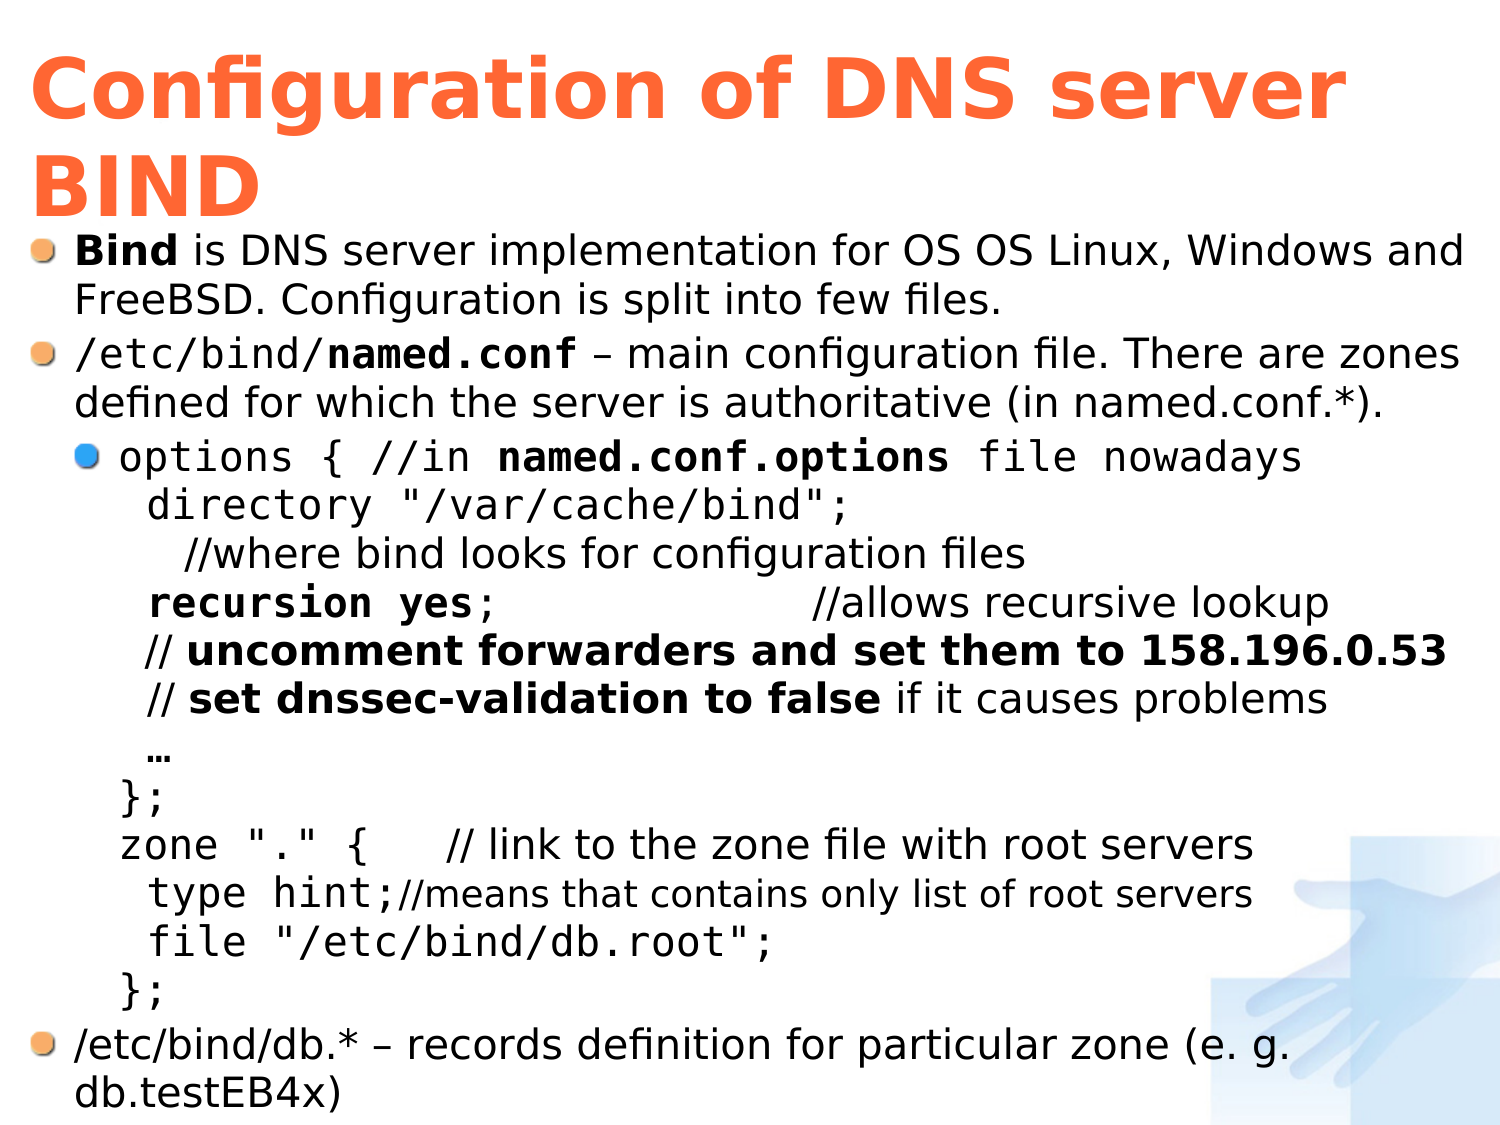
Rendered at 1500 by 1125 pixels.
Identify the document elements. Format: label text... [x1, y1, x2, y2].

title Configuration of DNS server BIND [29, 21, 1477, 227]
picture [0, 0, 1500, 1125]
list Bind is DNS server implementation for OS OS Linux, Windows and FreeBSD. Configuration is split into few files. /etc/bind/named.conf – main configuration file. There are zones defined for which the server is authoritative (in named.conf.*). options { //in named.conf.options file nowadays directory "/var/cache/bind"; //where bind looks for configuration files recursion yes; //allows recursive lookup // uncomment forwarders and set them to 158.196.0.53 // set dnssec-validation to false if it causes problems … }; zone "." { // link to the zone file with root servers type hint;//means that contains only list of root servers file "/etc/bind/db.root"; }; /etc/bind/db.* – records definition for particular zone (e. g. db.testEB4x) [29, 227, 1477, 1118]
